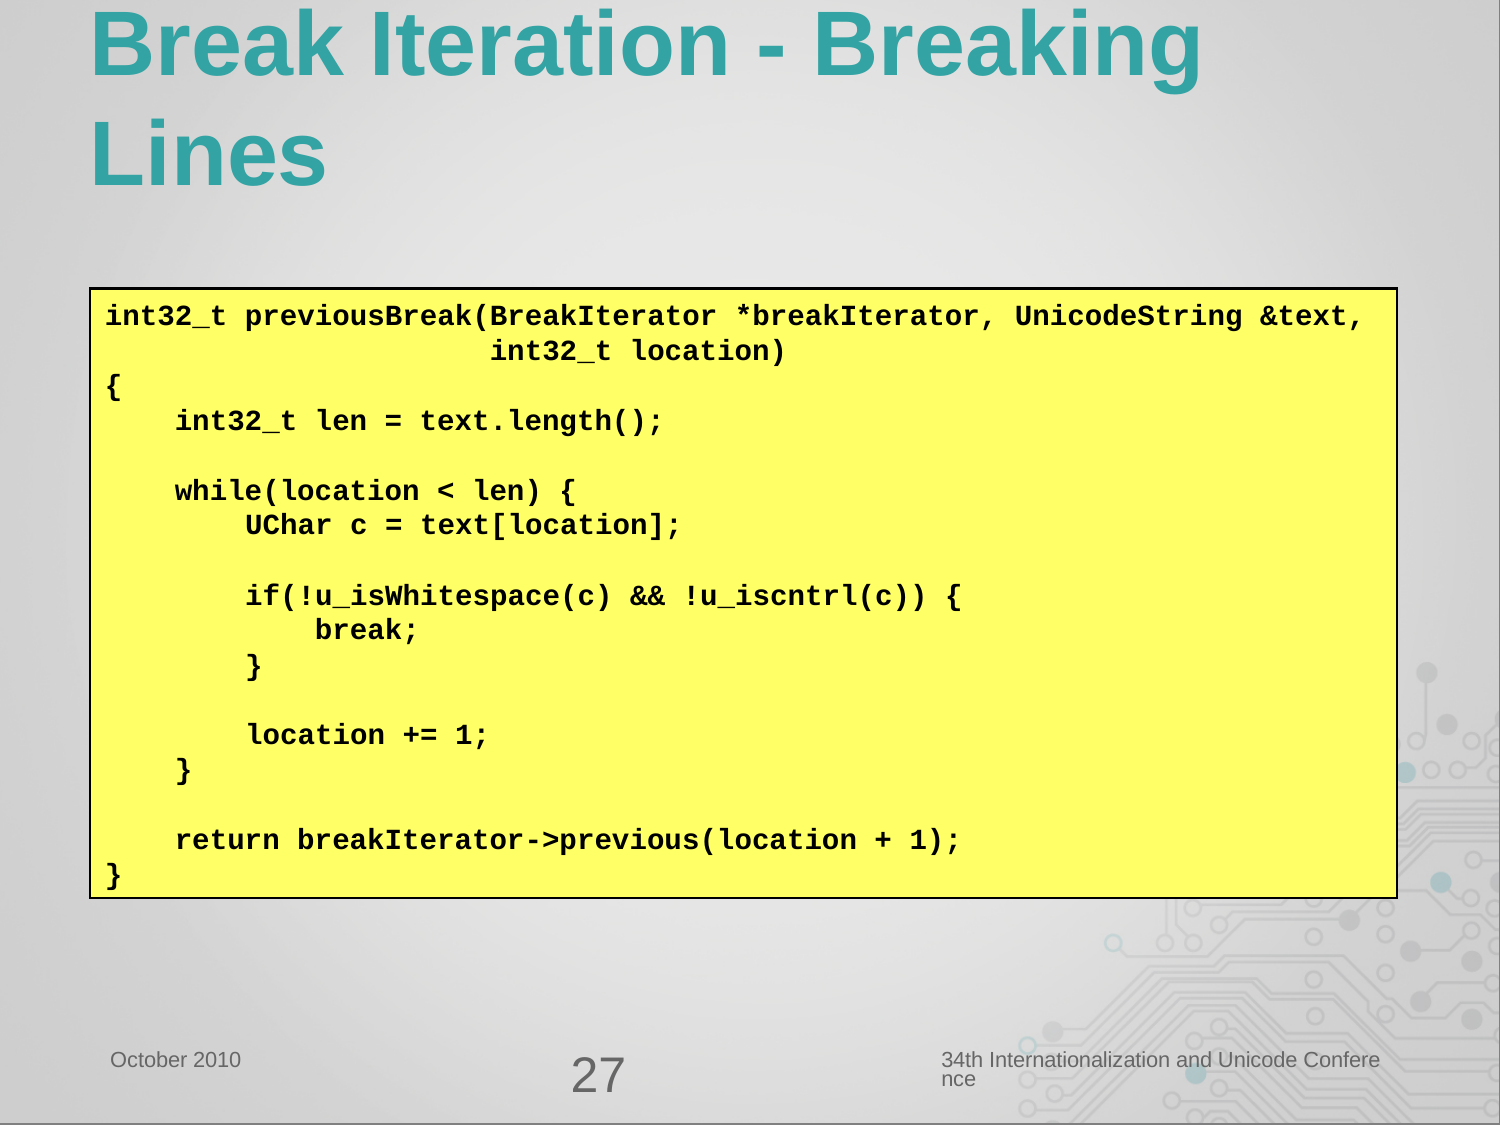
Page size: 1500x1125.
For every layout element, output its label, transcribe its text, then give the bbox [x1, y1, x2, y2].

text_box int32_t previousBreak(BreakIterator *breakIterator, UnicodeString &text, int32_t location) { int32_t len = text.length(); while(location < len) { UChar c = text[location]; if(!u_isWhitespace(c) && !u_iscntrl(c)) { break; } location += 1; } return breakIterator->previous(location + 1); } [90, 288, 1398, 899]
title Break Iteration - Breaking Lines [75, 0, 1426, 212]
picture [0, 0, 1499, 1123]
